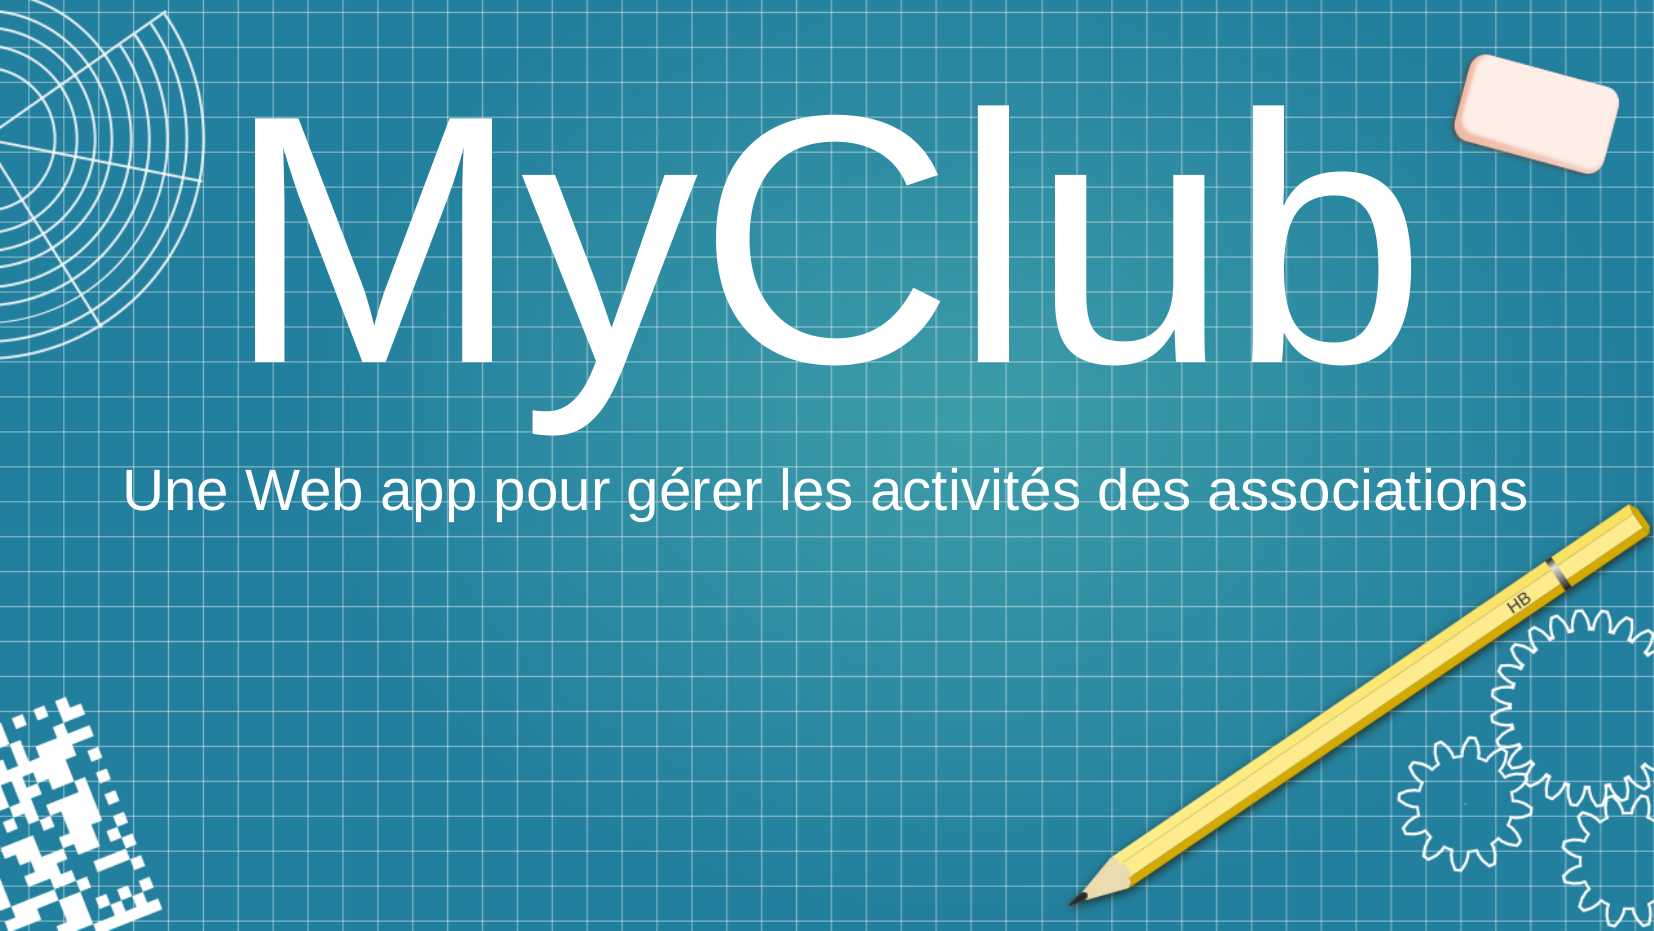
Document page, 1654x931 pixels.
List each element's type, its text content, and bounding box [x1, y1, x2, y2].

picture [0, 0, 1654, 931]
title MyClub [82, 41, 1571, 389]
subtitle Une Web app pour gérer les activités des associations [82, 389, 1571, 592]
